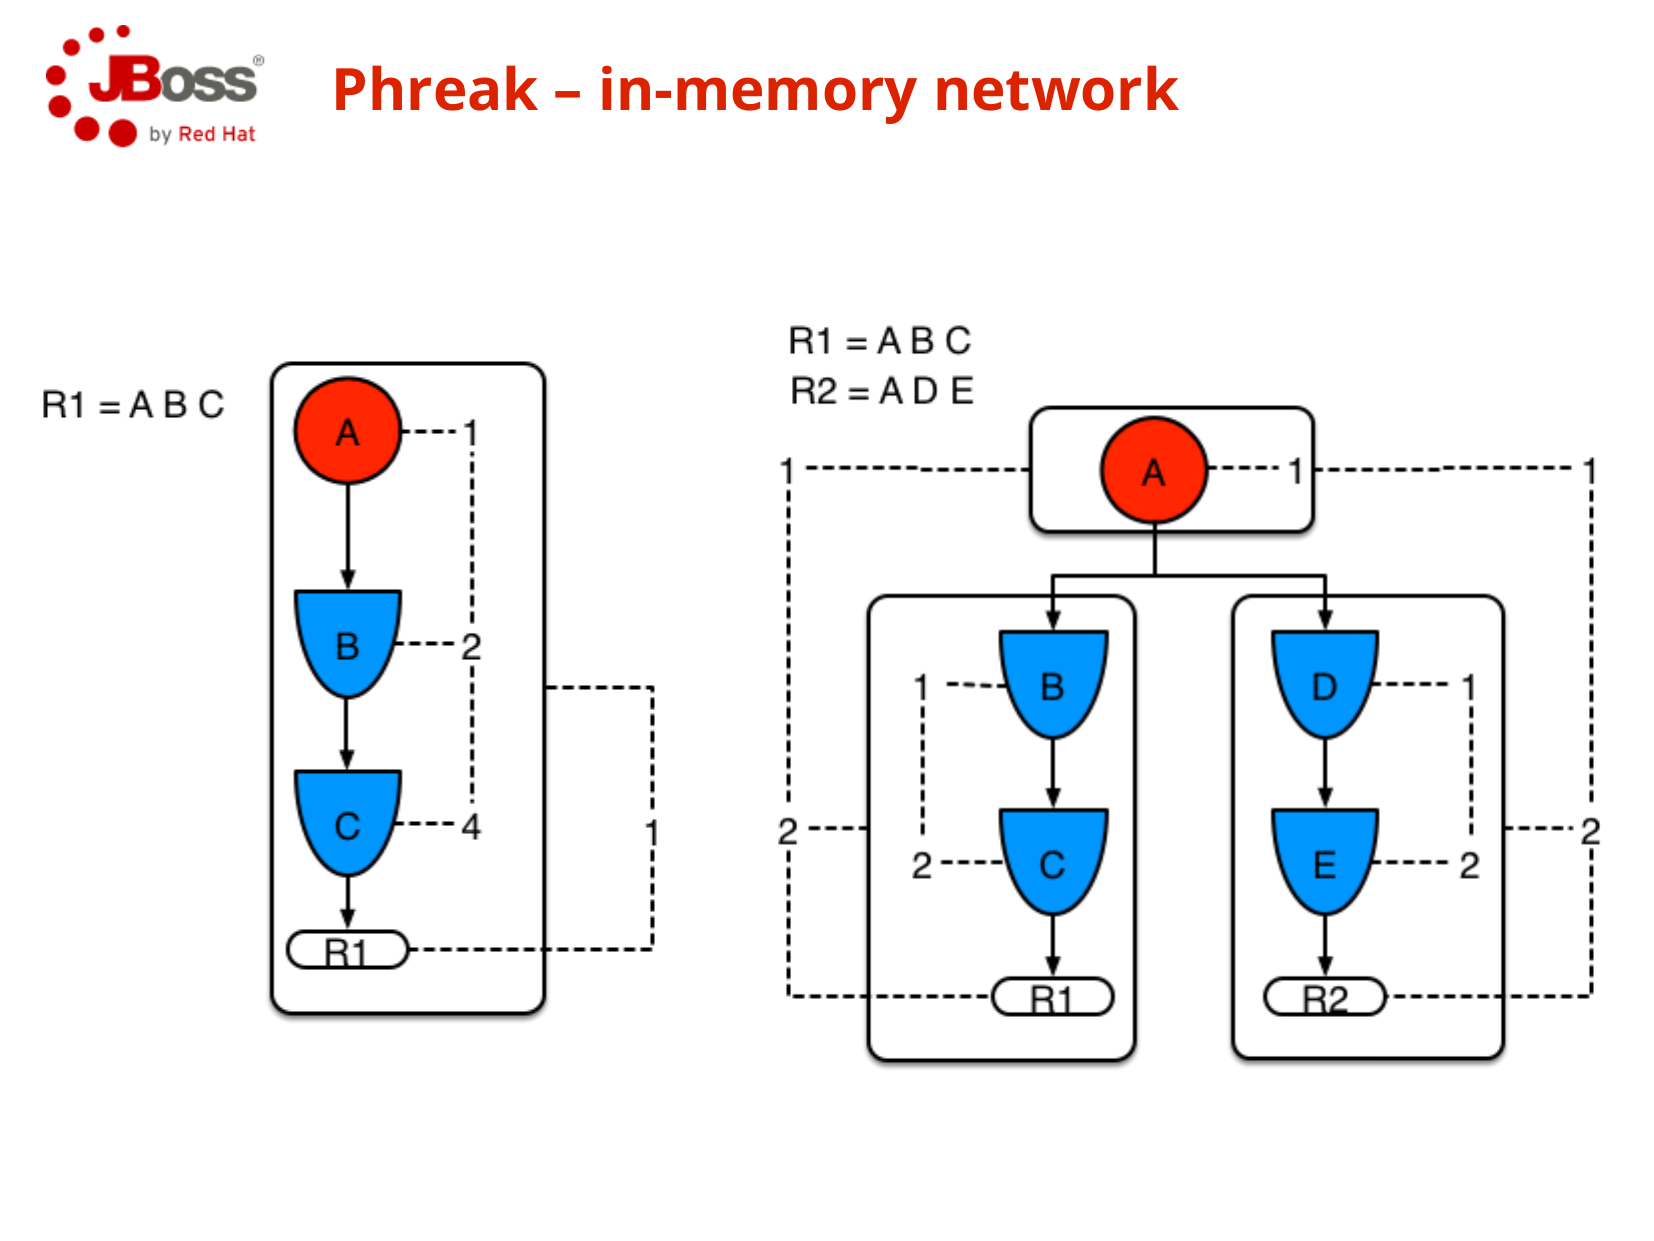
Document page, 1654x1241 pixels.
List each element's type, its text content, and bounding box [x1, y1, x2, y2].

title Phreak – in-memory network [331, 32, 1538, 151]
picture [22, 336, 695, 1051]
picture [747, 298, 1632, 1097]
picture [46, 25, 266, 149]
